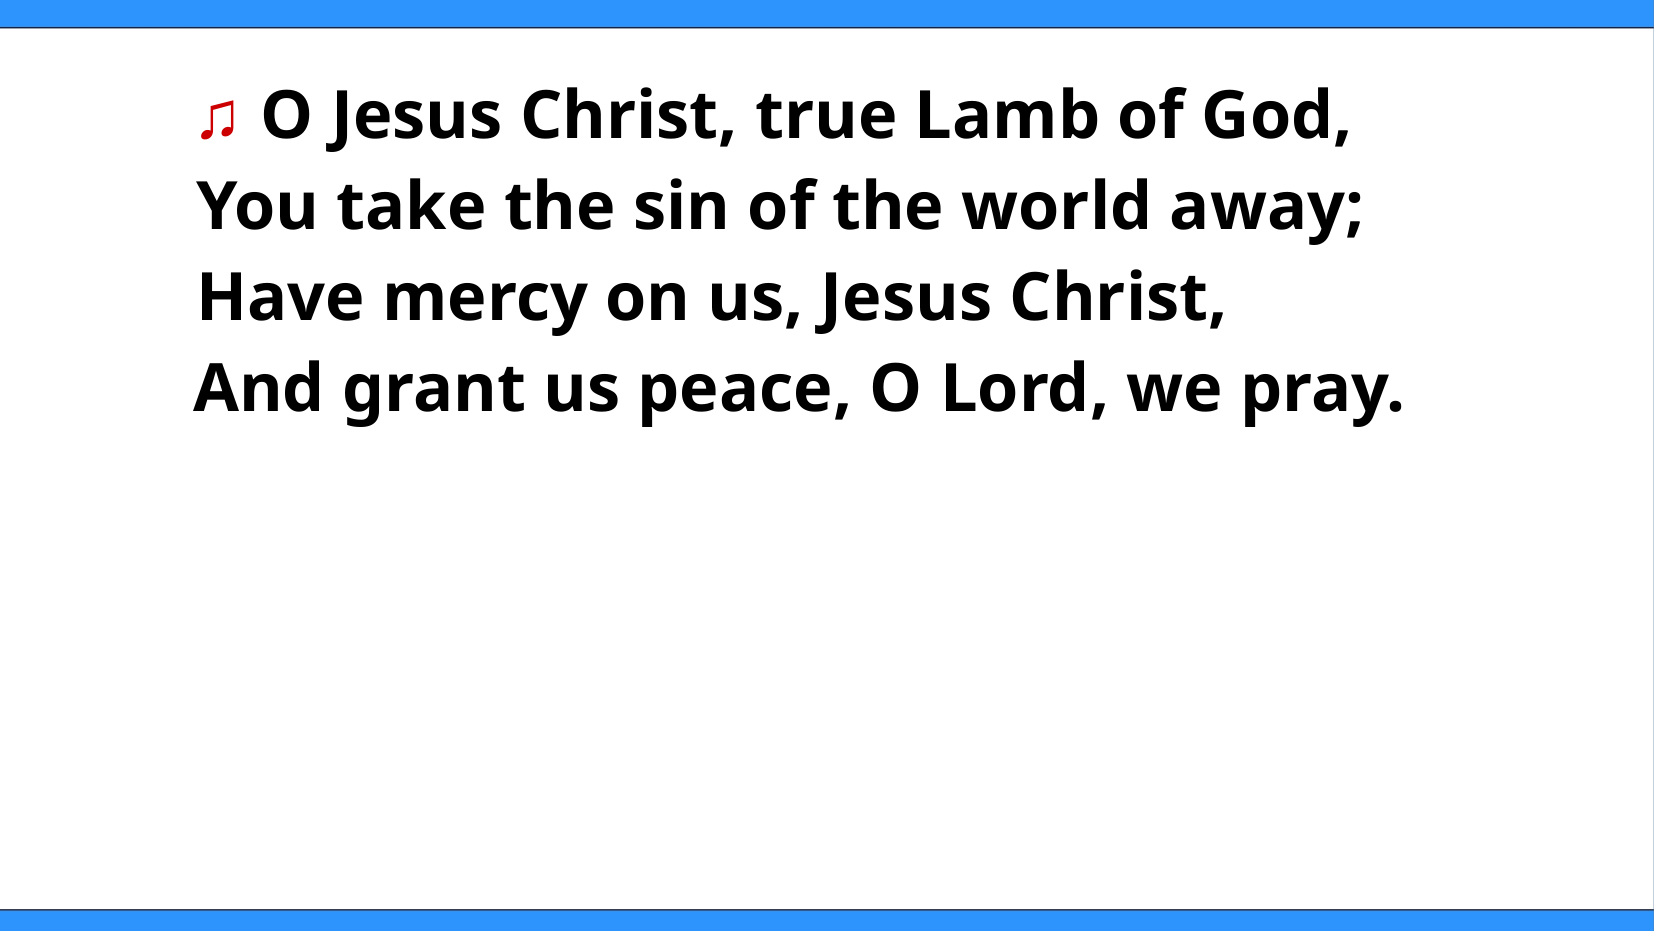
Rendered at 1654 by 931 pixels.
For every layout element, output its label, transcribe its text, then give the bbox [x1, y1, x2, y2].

picture [0, 0, 1654, 931]
text_box ♫ O Jesus Christ, true Lamb of God, You take the sin of the world away; Have mercy on us, Jesus Christ, And grant us peace, O Lord, we pray. [75, 60, 1561, 469]
